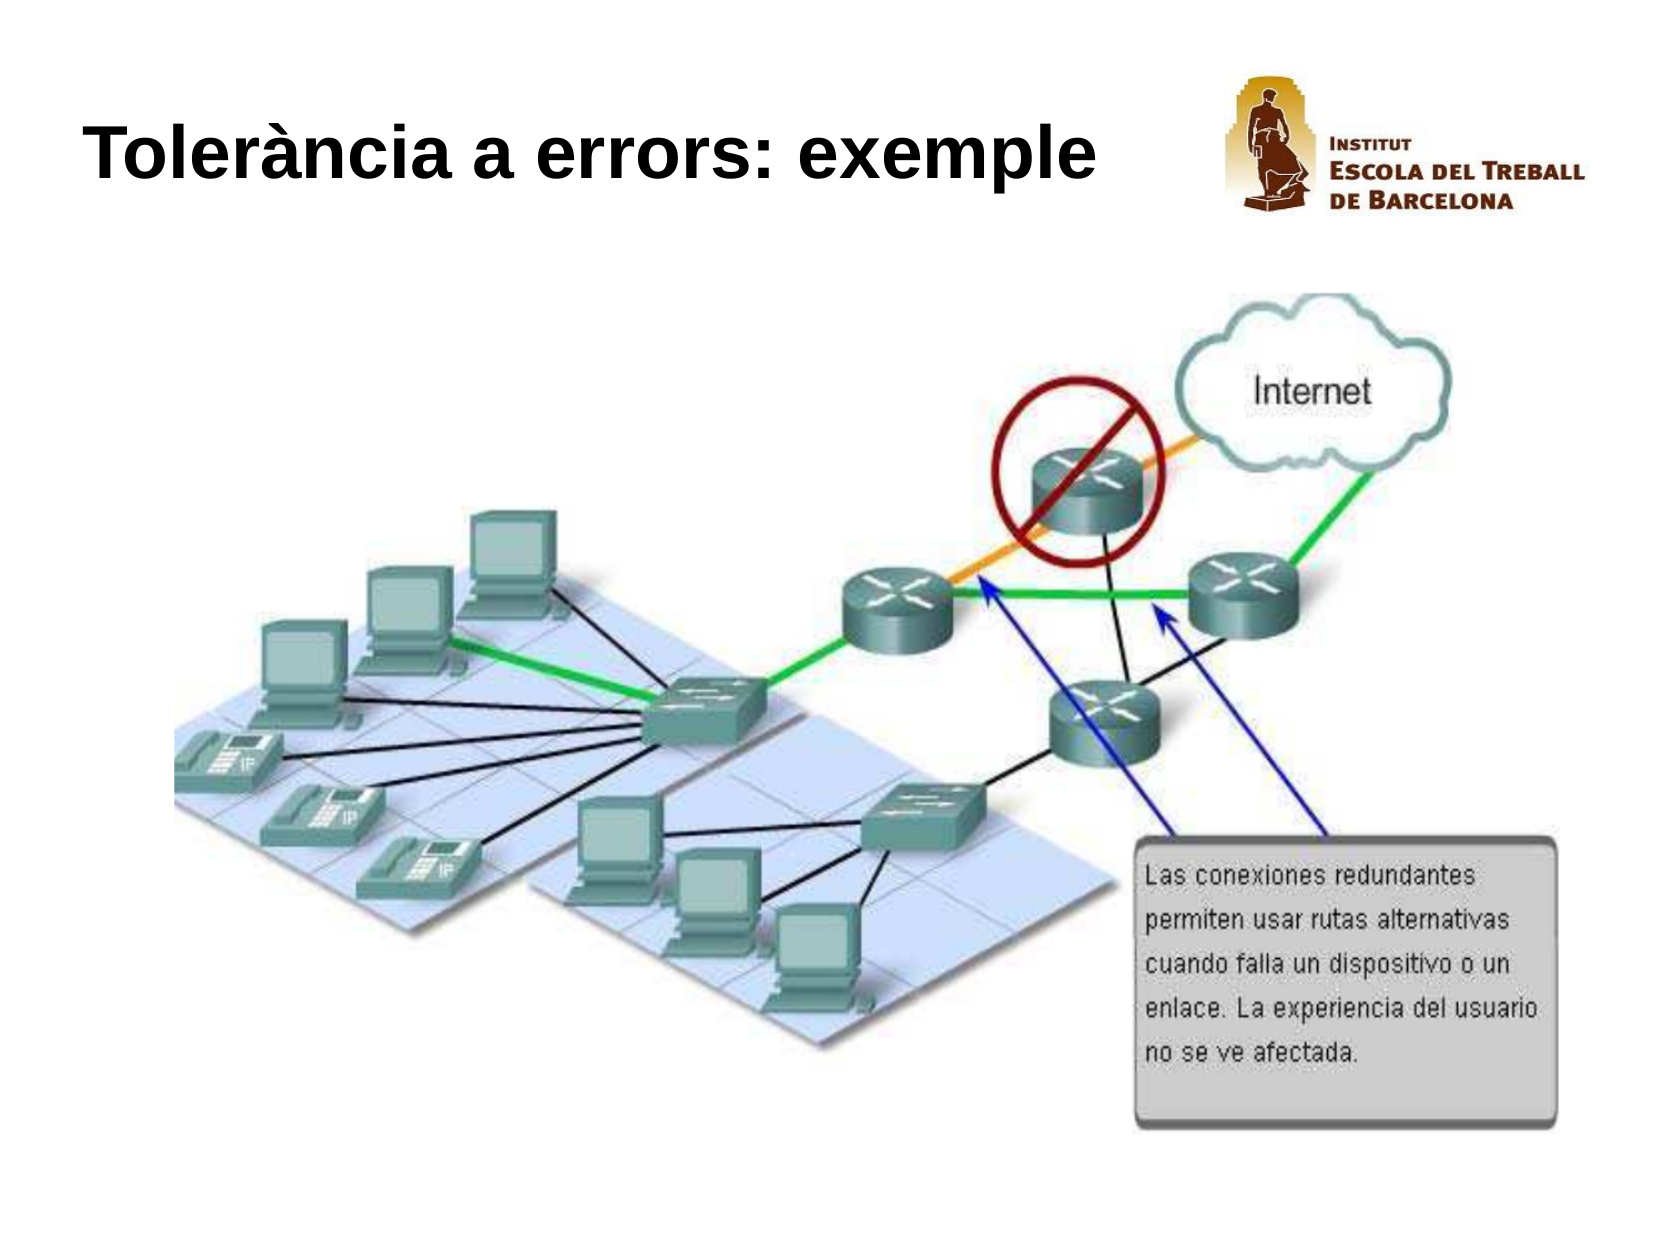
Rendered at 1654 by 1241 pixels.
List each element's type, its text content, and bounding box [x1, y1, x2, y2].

picture [1204, 70, 1595, 223]
title Tolerància a errors: exemple [82, 49, 1571, 257]
picture [171, 284, 1560, 1134]
